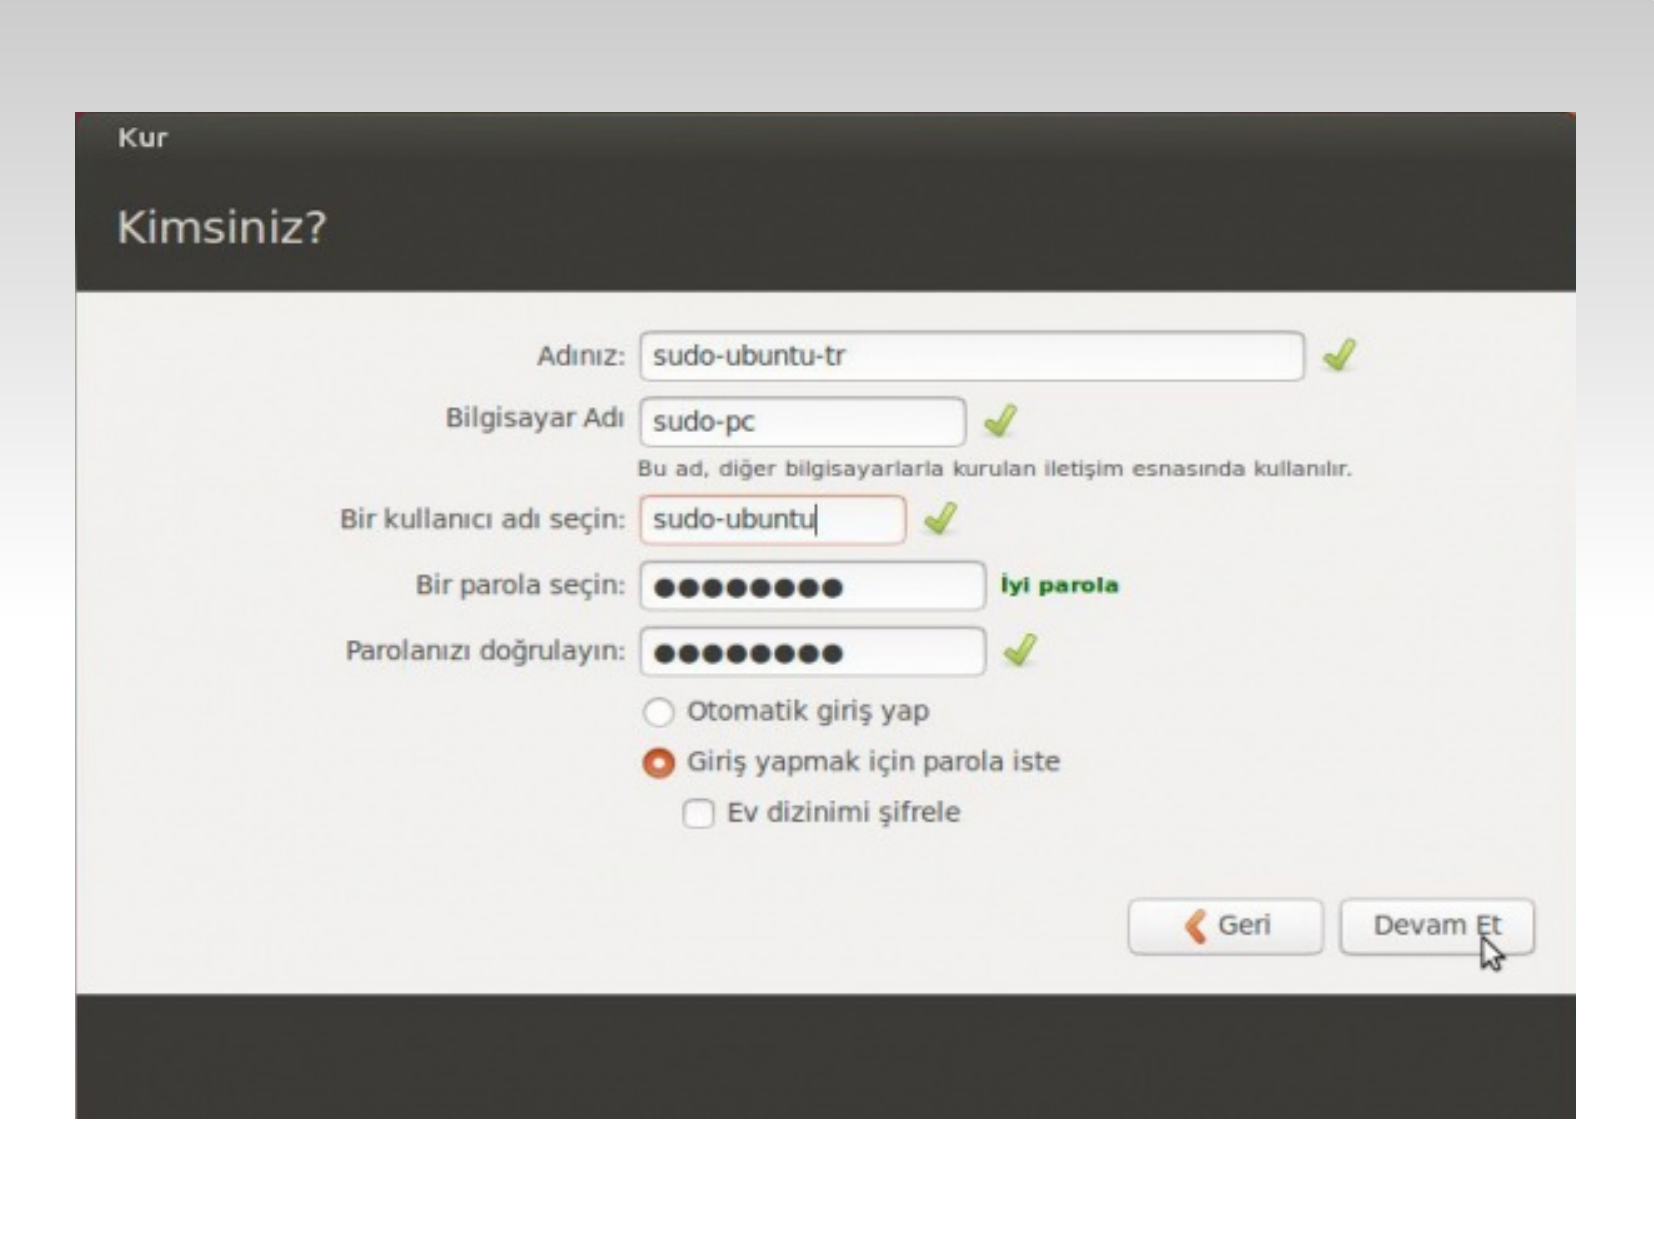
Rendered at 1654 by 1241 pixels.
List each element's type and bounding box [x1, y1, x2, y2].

picture [75, 112, 1576, 1119]
